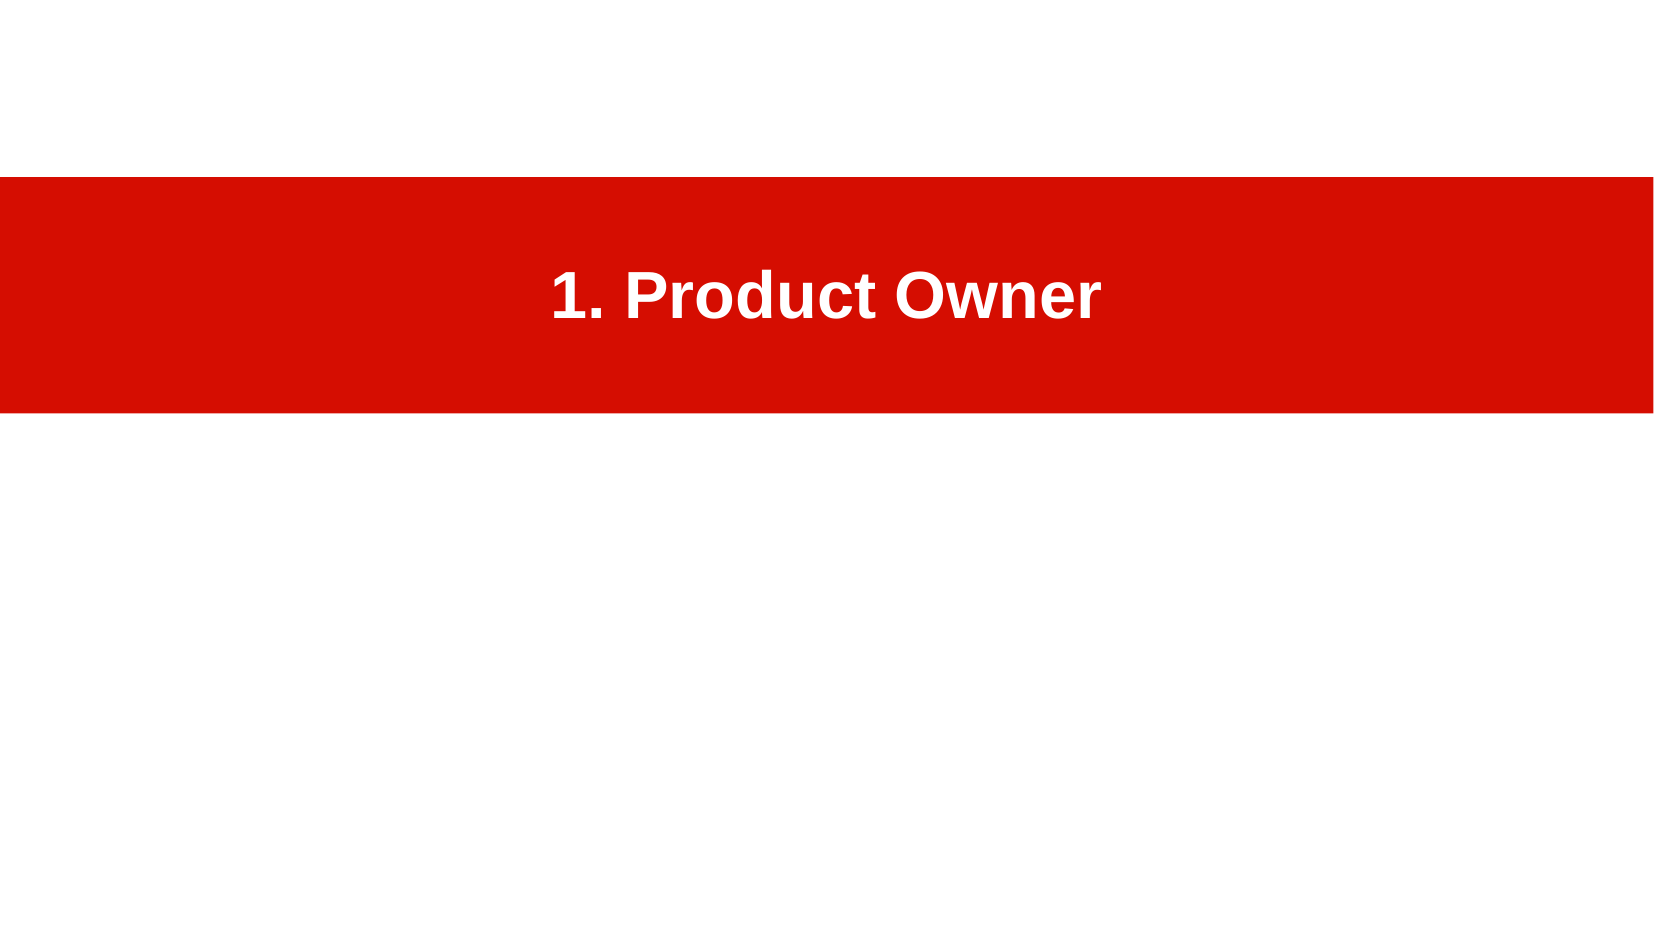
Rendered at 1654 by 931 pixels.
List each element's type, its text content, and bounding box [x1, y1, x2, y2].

title 1. Product Owner [0, 177, 1654, 414]
